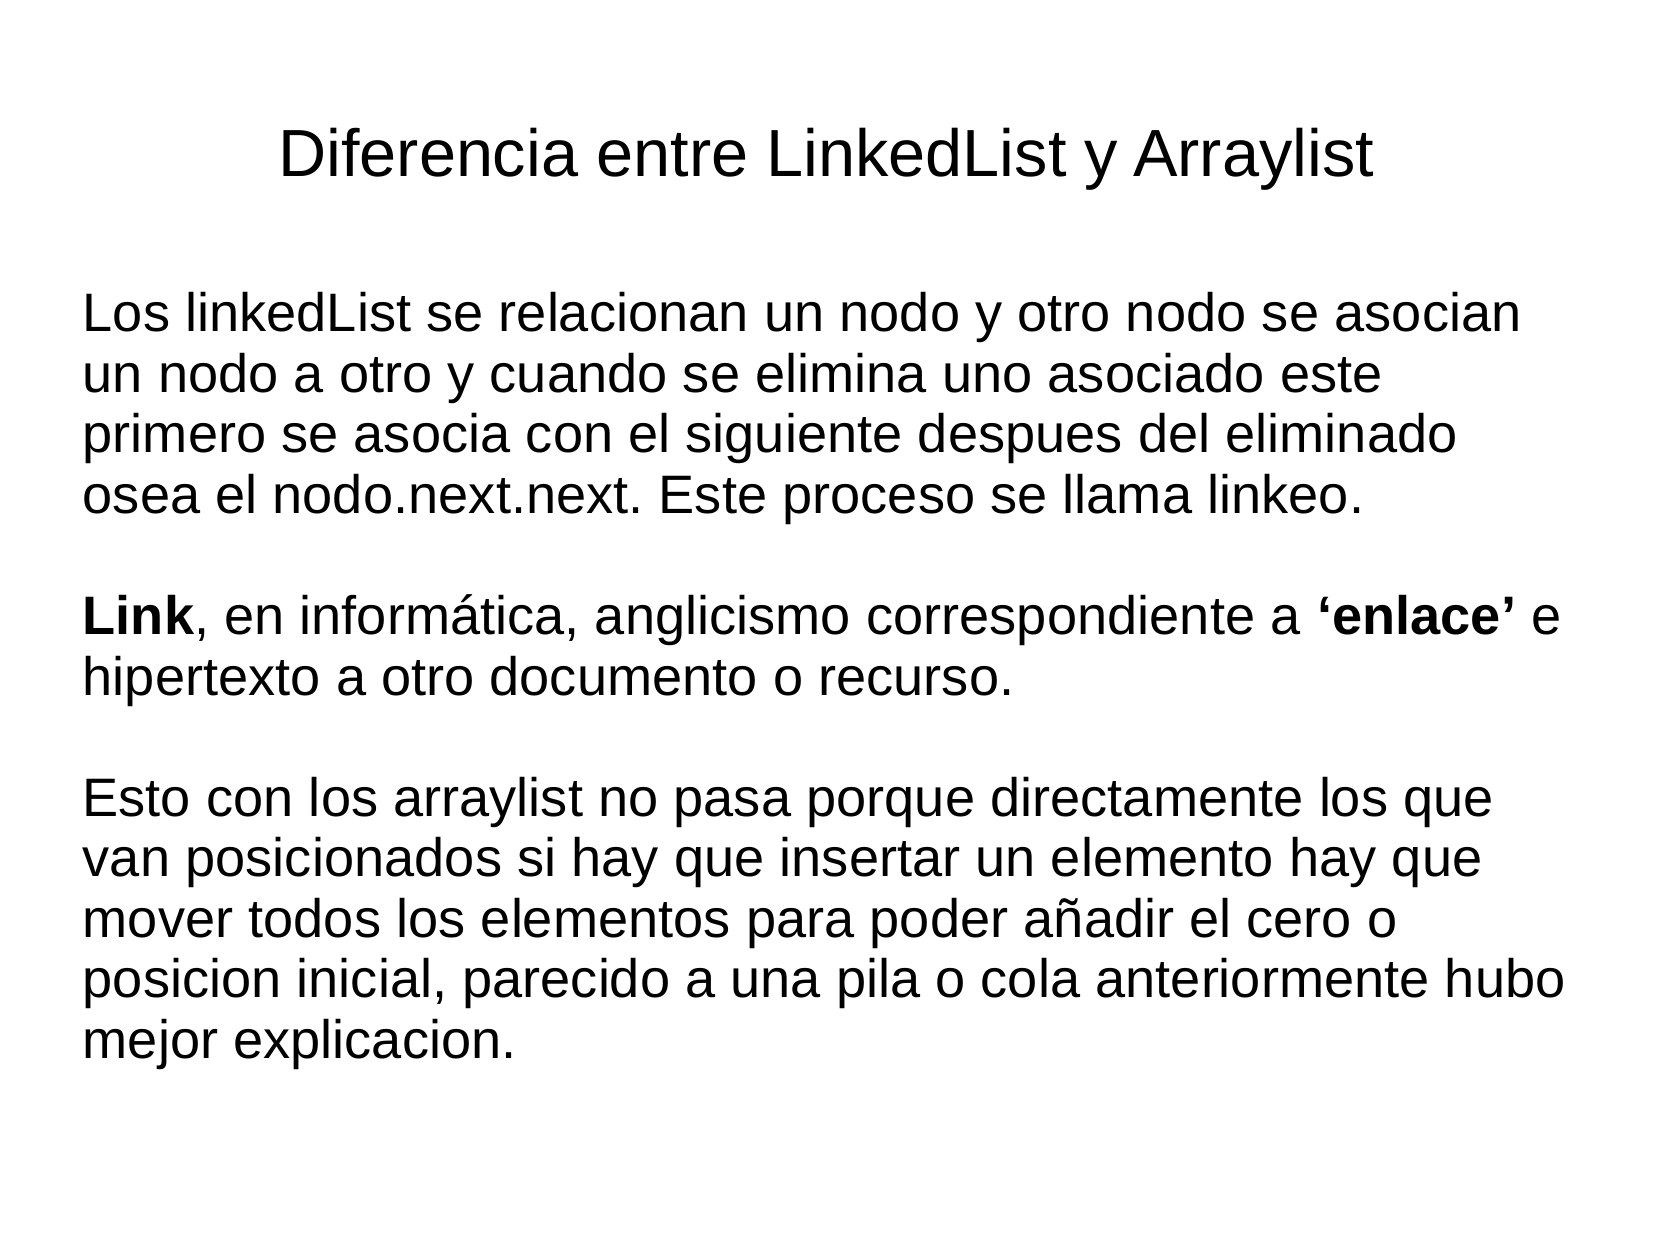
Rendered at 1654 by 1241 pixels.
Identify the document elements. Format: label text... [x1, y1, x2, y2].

title Diferencia entre LinkedList y Arraylist [82, 49, 1571, 257]
subtitle Los linkedList se relacionan un nodo y otro nodo se asocian un nodo a otro y cuando se elimina uno asociado este primero se asocia con el siguiente despues del eliminado osea el nodo.next.next. Este proceso se llama linkeo. Link, en informática, anglicismo correspondiente a ‘enlace’ e hipertexto a otro documento o recurso. Esto con los arraylist no pasa porque directamente los que van posicionados si hay que insertar un elemento hay que mover todos los elementos para poder añadir el cero o posicion inicial, parecido a una pila o cola anteriormente hubo mejor explicacion. [82, 281, 1571, 1118]
